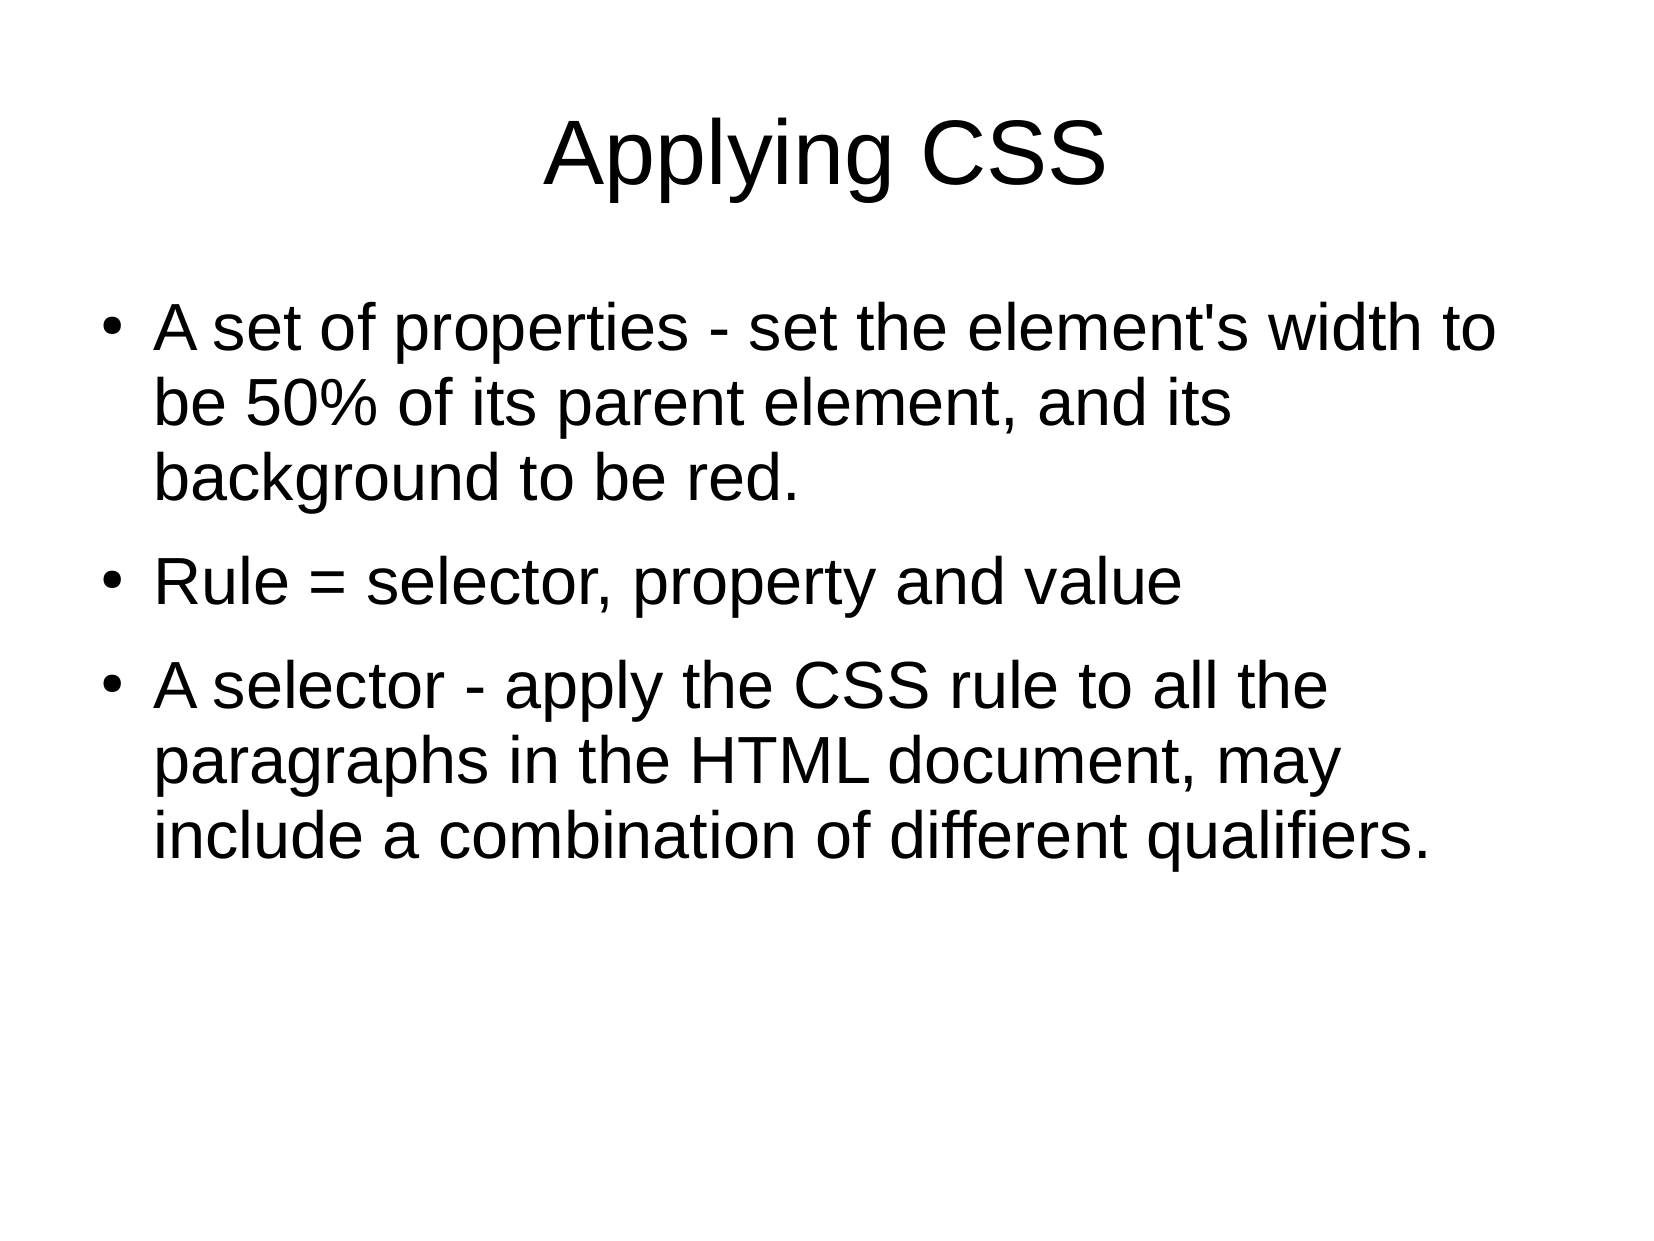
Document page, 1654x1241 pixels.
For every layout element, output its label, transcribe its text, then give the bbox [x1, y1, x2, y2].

title Applying CSS [82, 49, 1571, 257]
list A set of properties - set the element's width to be 50% of its parent element, and its background to be red. Rule = selector, property and value A selector - apply the CSS rule to all the paragraphs in the HTML document, may include a combination of different qualifiers. [82, 290, 1571, 1010]
